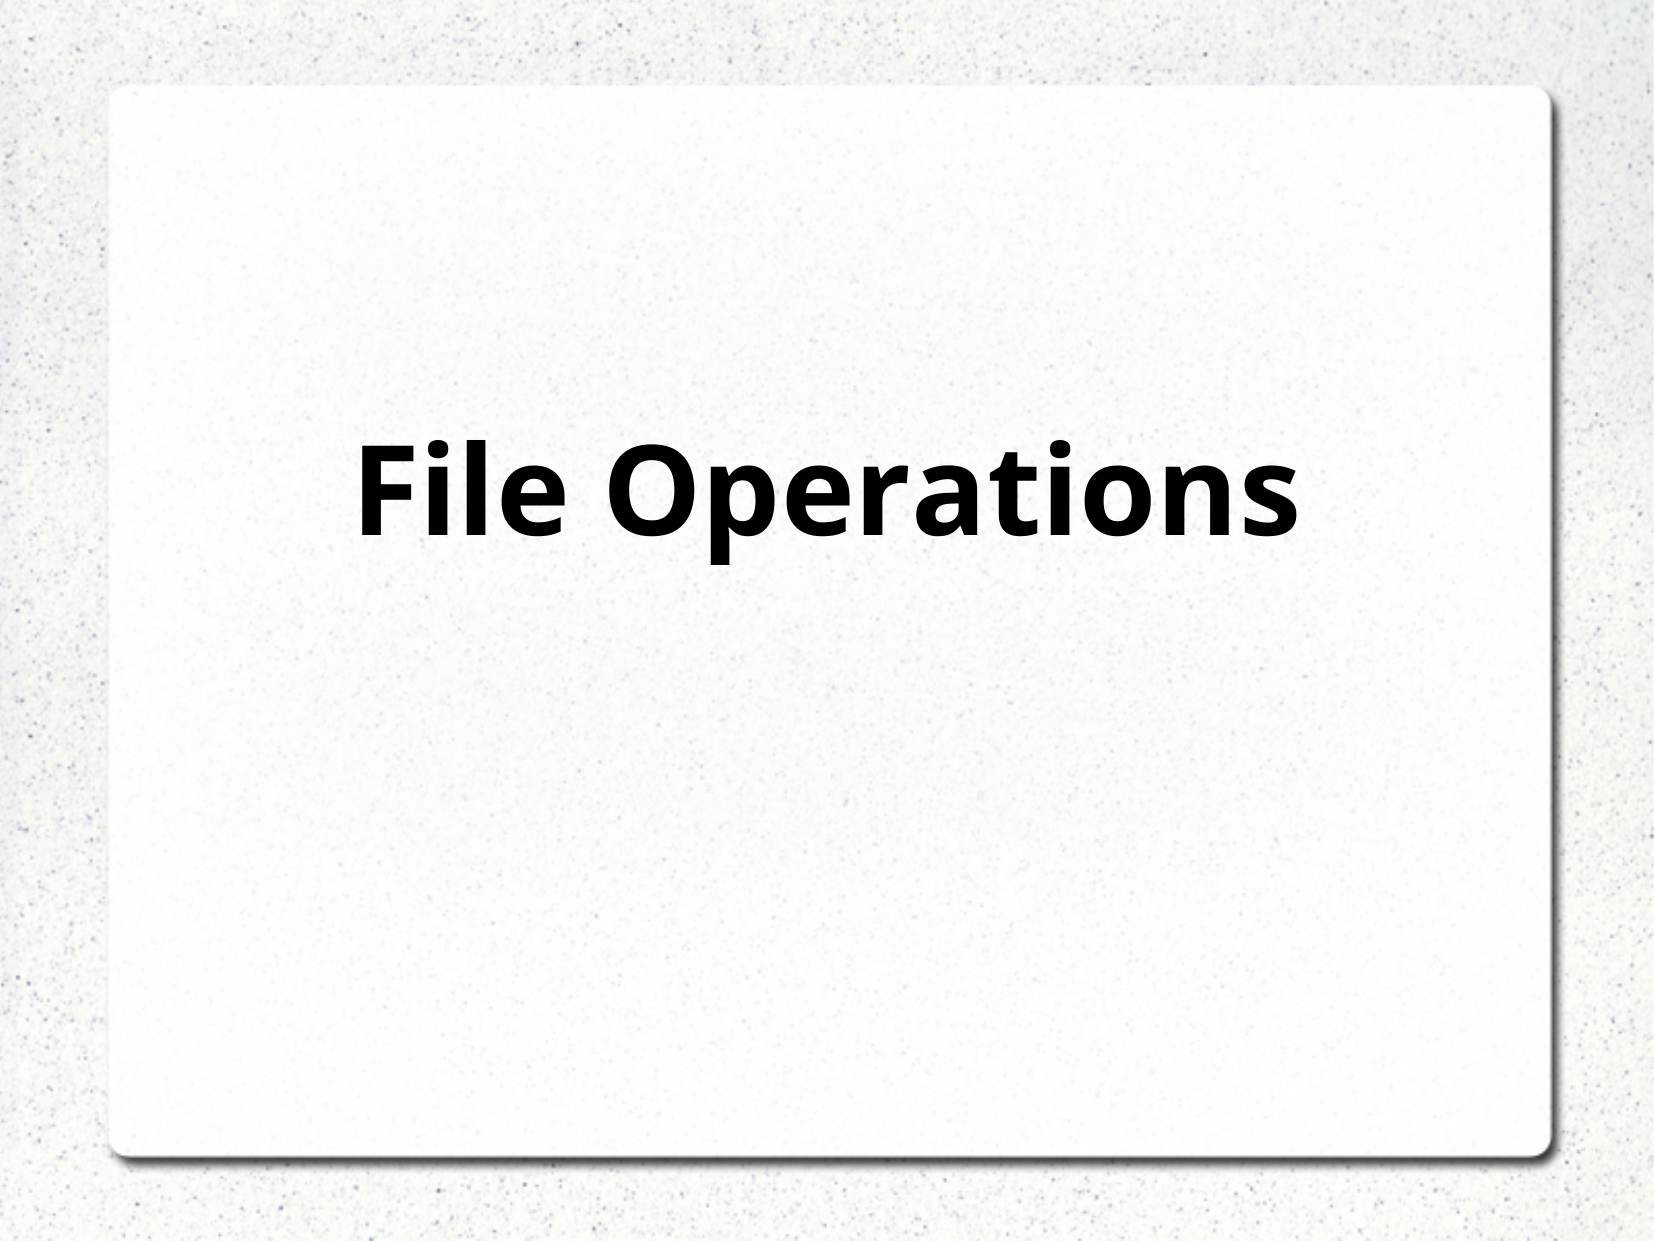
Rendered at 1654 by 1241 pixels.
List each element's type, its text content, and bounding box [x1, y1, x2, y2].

picture [0, 0, 1654, 1241]
title File Operations [118, 383, 1536, 591]
